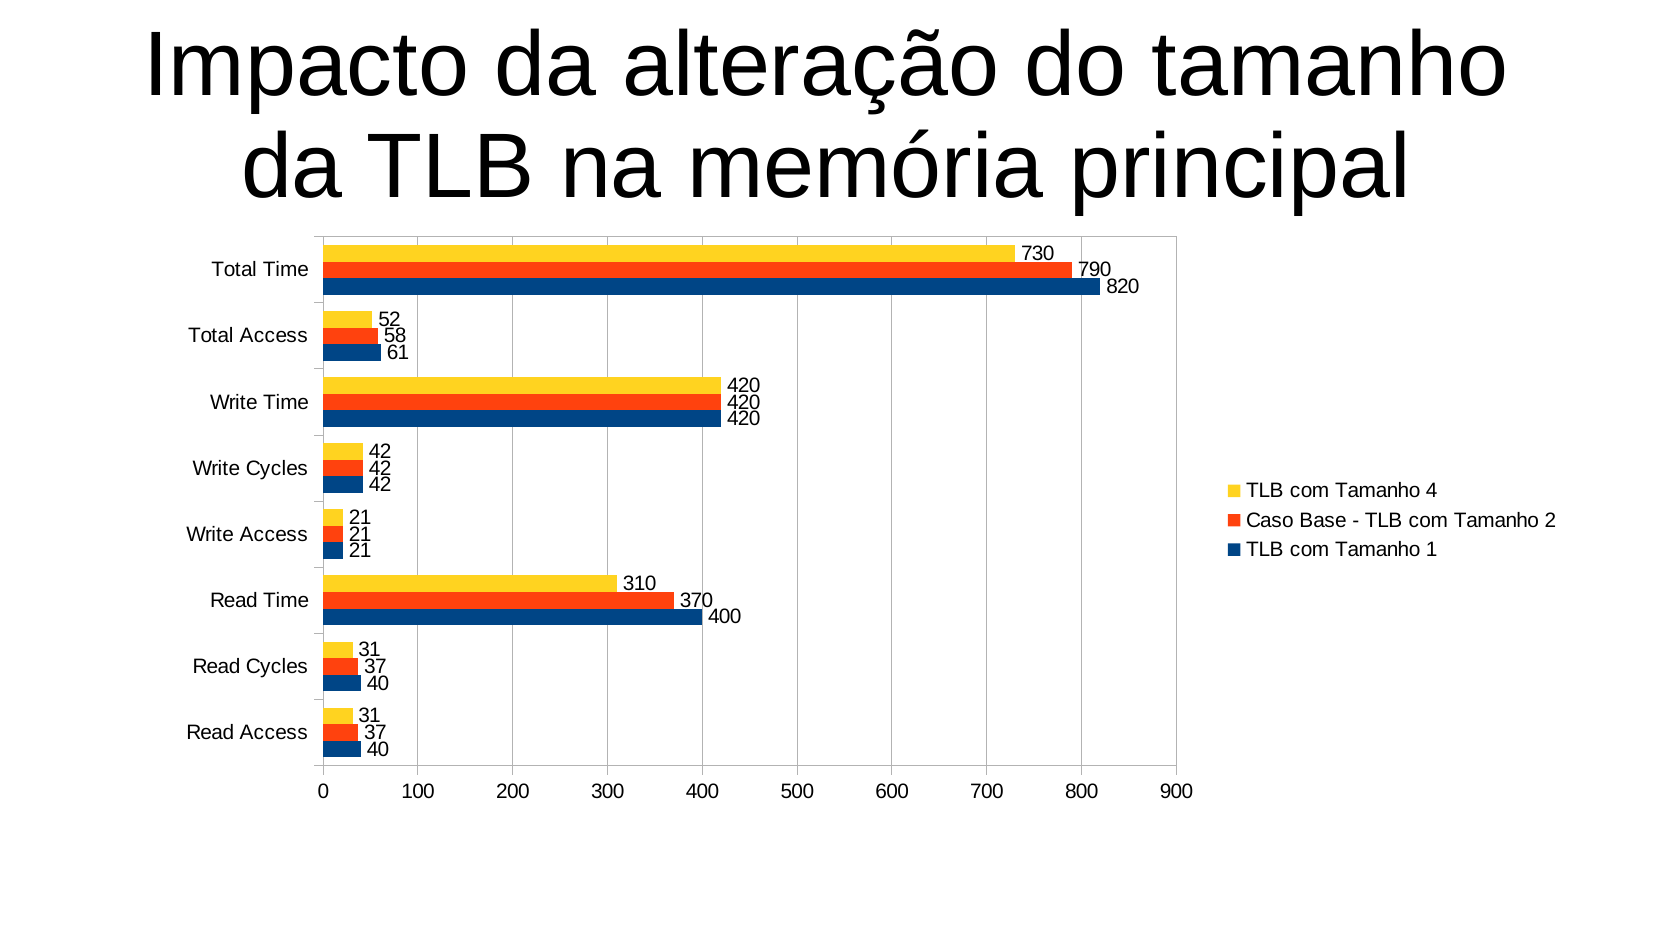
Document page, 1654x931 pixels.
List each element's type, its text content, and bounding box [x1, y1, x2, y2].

title Impacto da alteração do tamanho da TLB na memória principal [82, 12, 1571, 218]
chart [158, 225, 1576, 816]
